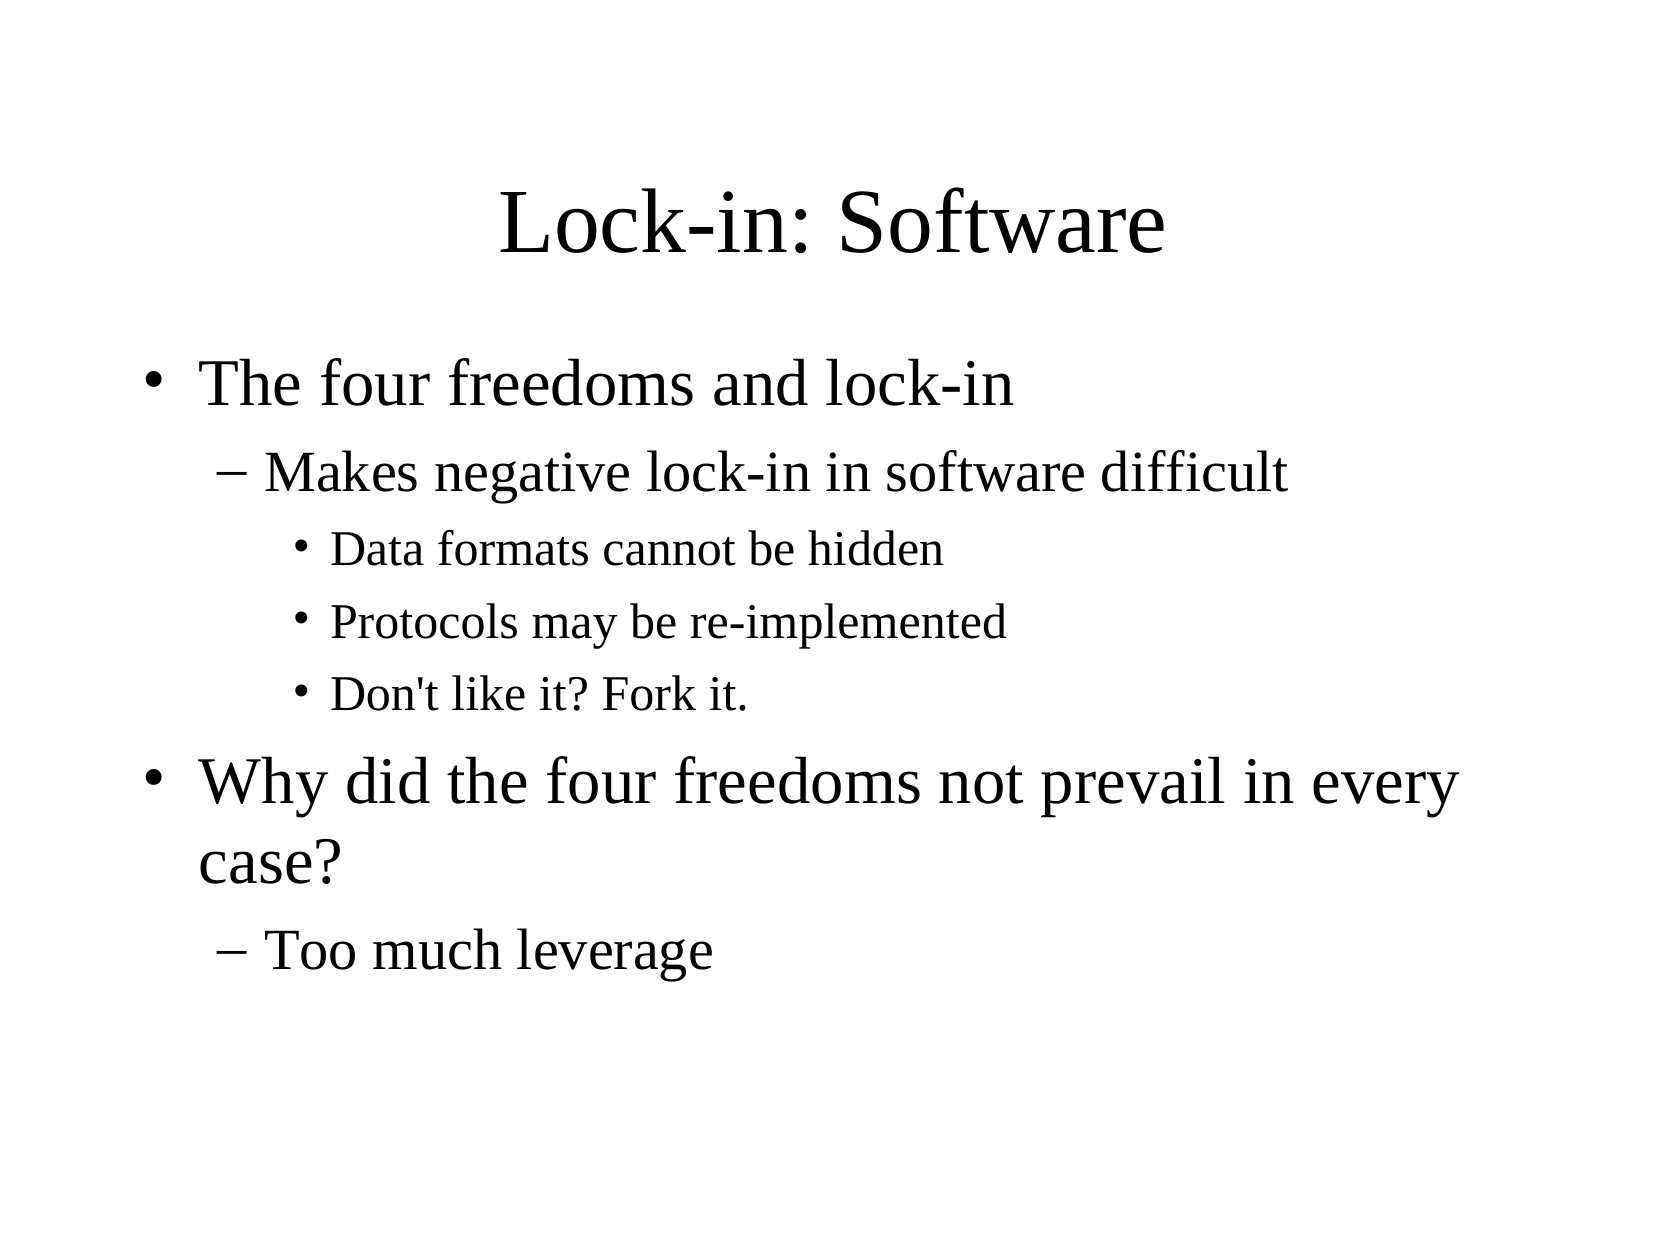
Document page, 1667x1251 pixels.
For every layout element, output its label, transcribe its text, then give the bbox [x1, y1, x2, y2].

title Lock-in: Software [124, 110, 1542, 320]
list The four freedoms and lock-in Makes negative lock-in in software difficult Data formats cannot be hidden Protocols may be re-implemented Don't like it? Fork it. Why did the four freedoms not prevail in every case? Too much leverage [127, 331, 1545, 1200]
